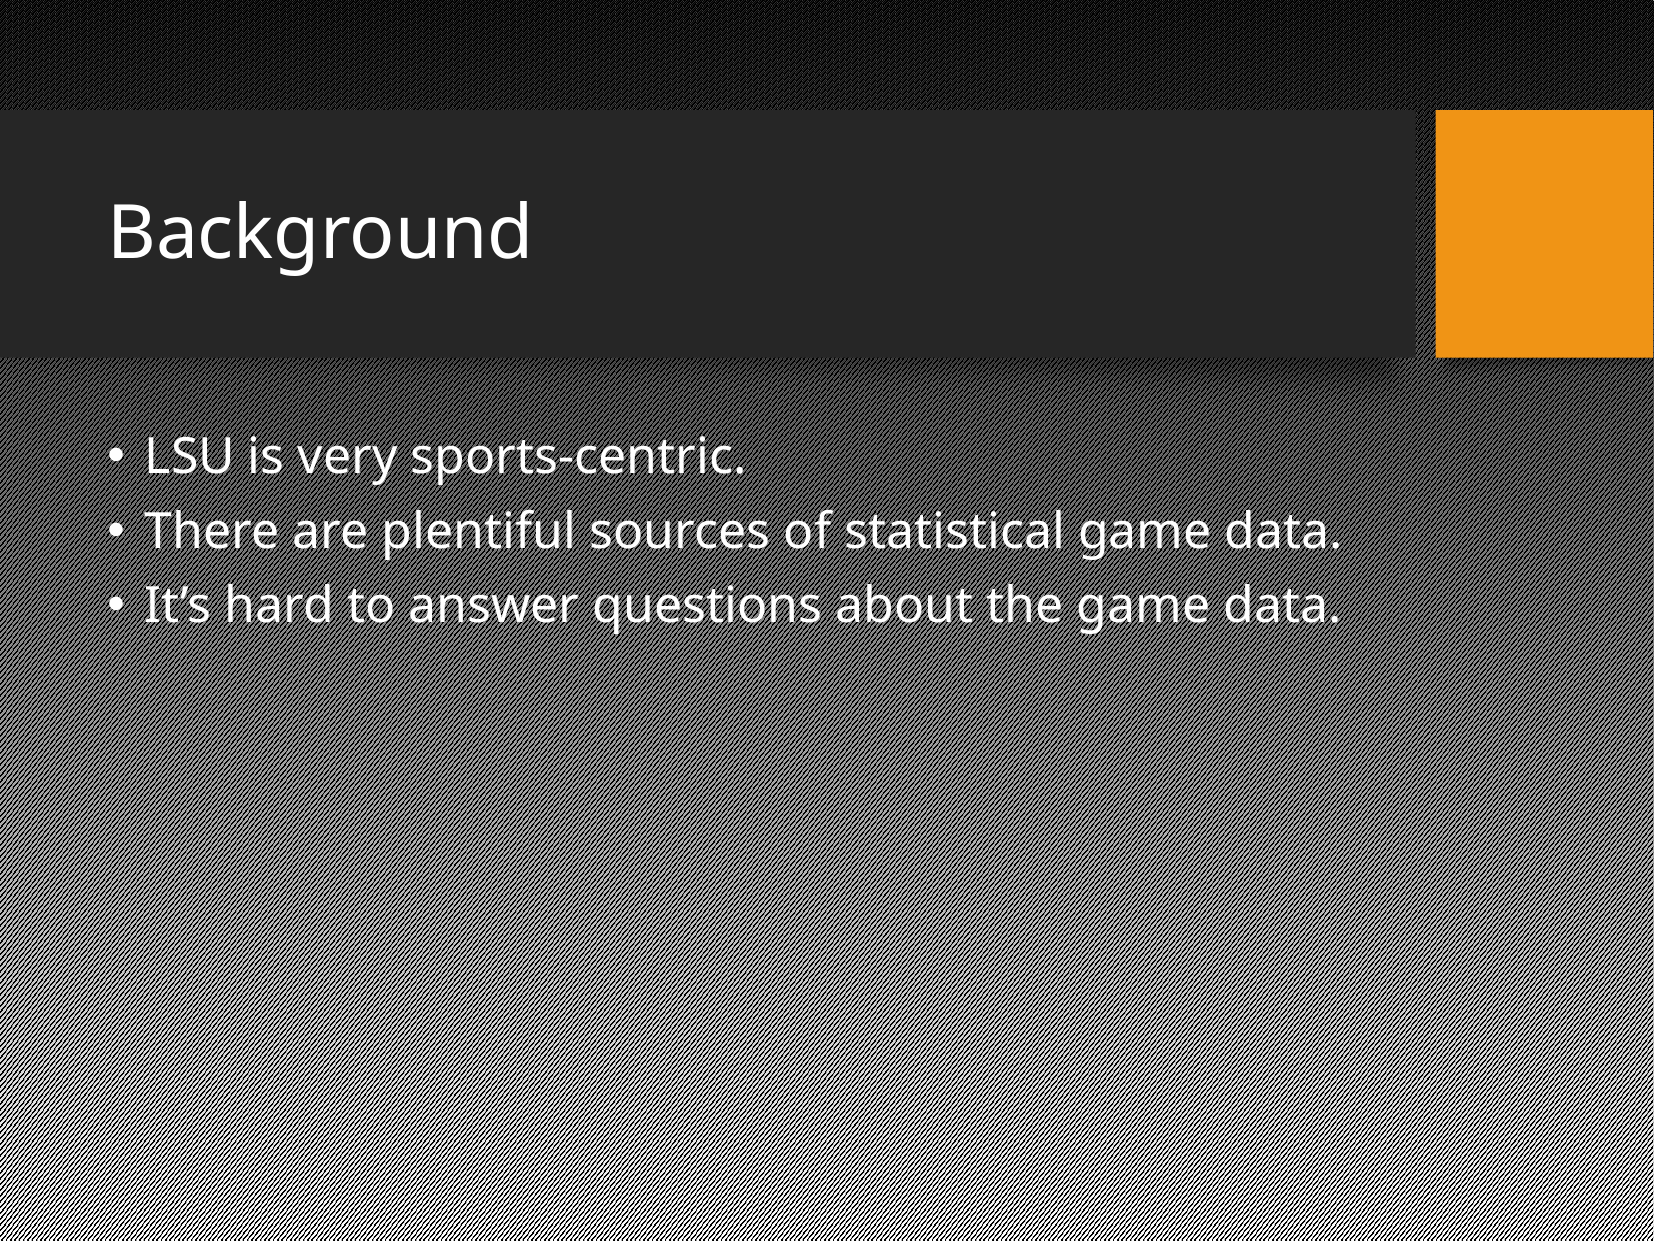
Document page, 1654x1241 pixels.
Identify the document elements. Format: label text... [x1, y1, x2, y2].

picture [0, 0, 1654, 1241]
title Background [92, 136, 1397, 332]
list LSU is very sports-centric. There are plentiful sources of statistical game data. It’s hard to answer questions about the game data. [92, 422, 1397, 1074]
